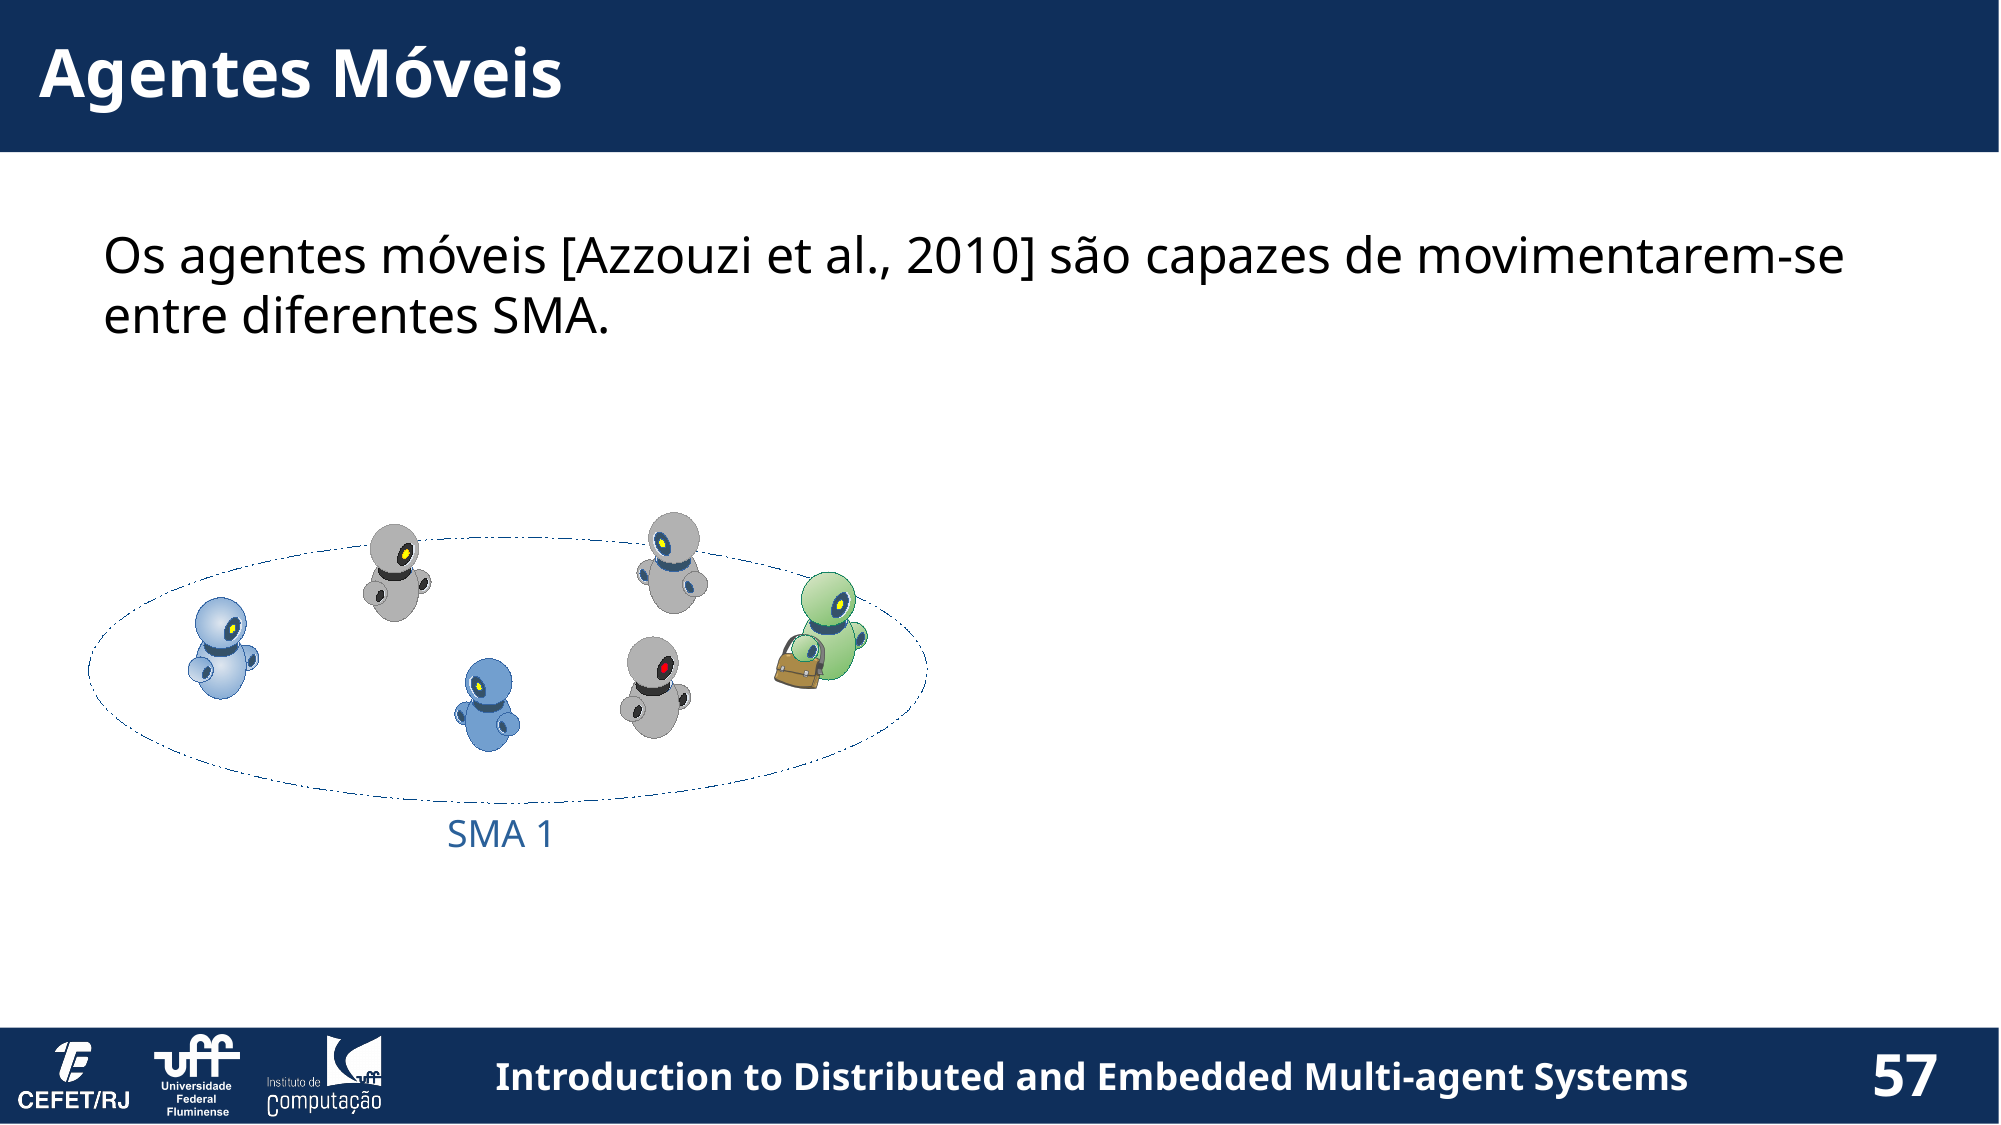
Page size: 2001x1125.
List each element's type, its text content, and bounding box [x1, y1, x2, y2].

picture [18, 1021, 129, 1125]
text_box [363, 524, 432, 622]
text_box [636, 512, 708, 614]
text_box SMA 1 [324, 803, 680, 863]
text_box [188, 597, 259, 700]
text_box [791, 572, 868, 681]
text_box [620, 636, 691, 739]
text_box Os agentes móveis [Azzouzi et al., 2010] são capazes de movimentarem-se entre diferentes SMA. [88, 216, 1947, 352]
picture [774, 634, 825, 689]
picture [265, 1033, 383, 1117]
text_box Agentes Móveis [25, 23, 1999, 119]
picture [153, 1033, 241, 1121]
text_box [454, 658, 520, 752]
